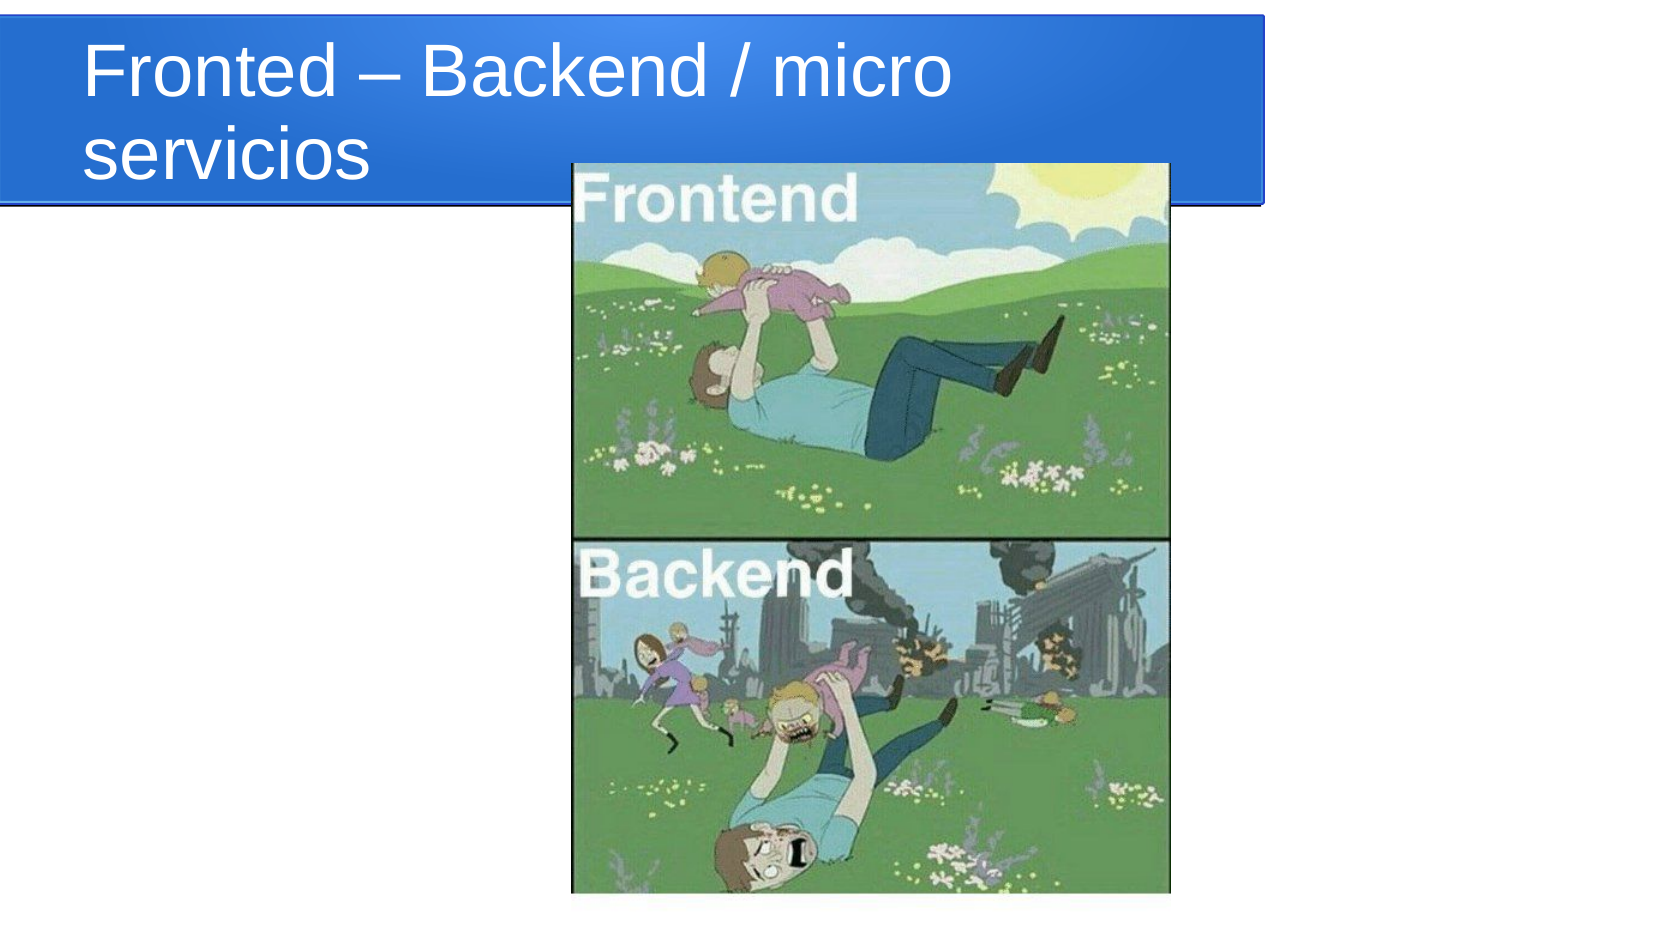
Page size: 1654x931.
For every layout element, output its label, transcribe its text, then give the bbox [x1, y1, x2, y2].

title Fronted – Backend / micro servicios [82, 29, 1235, 196]
picture [571, 163, 1171, 920]
